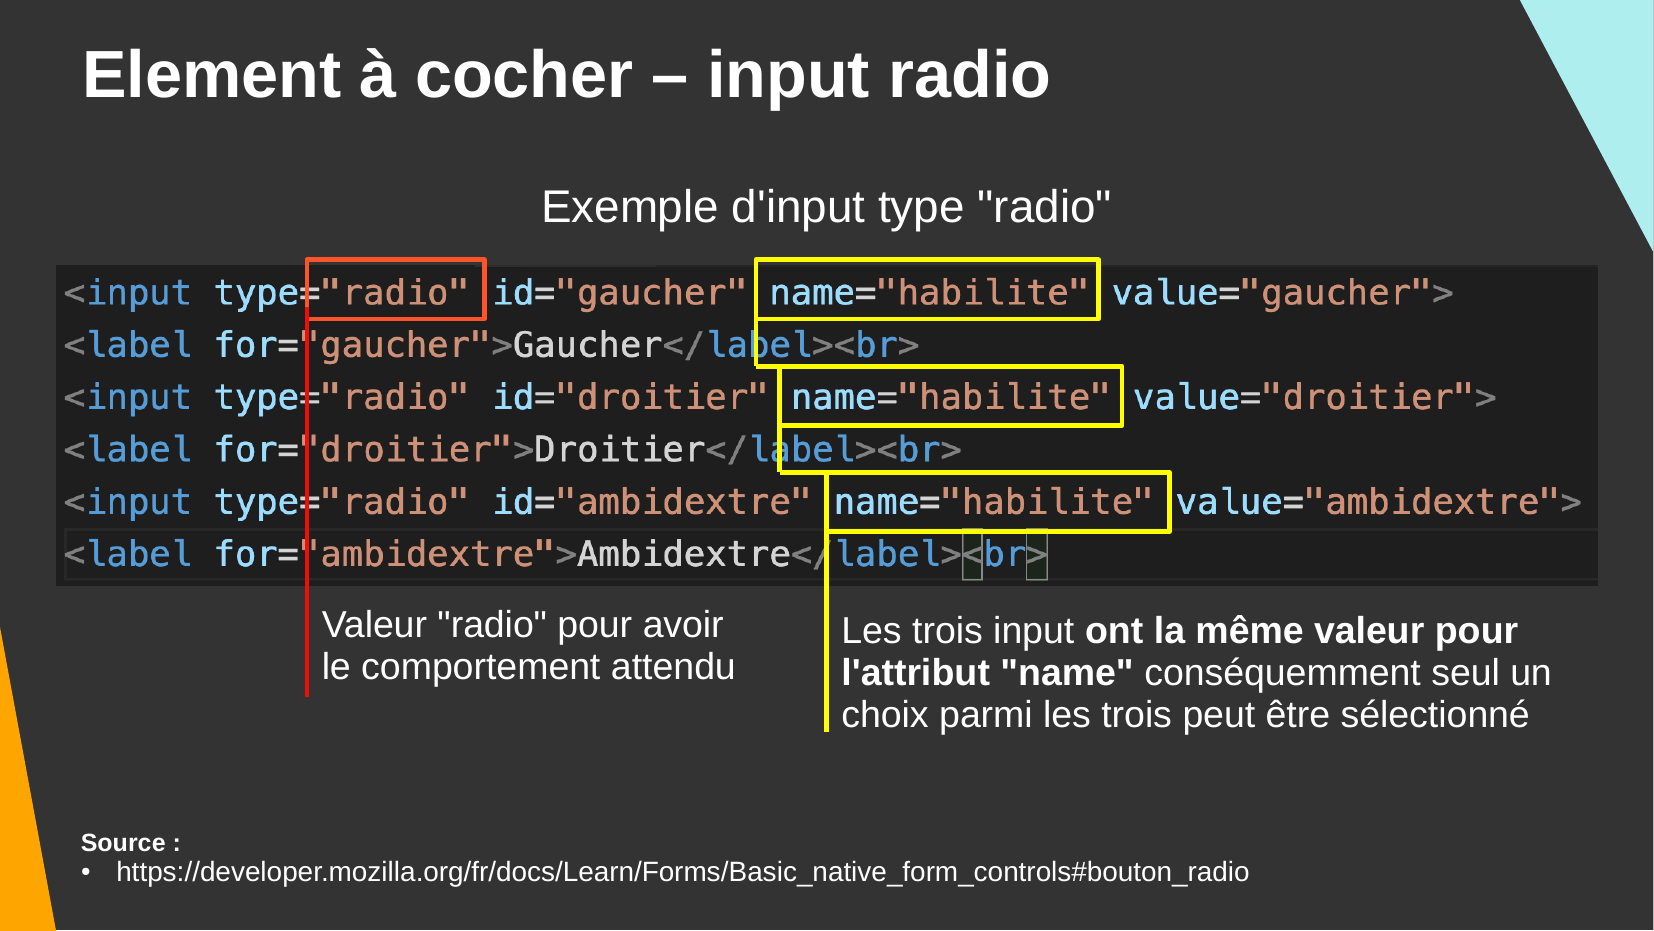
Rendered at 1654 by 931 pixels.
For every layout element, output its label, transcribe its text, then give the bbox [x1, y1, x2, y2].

text_box [0, 627, 57, 931]
title Exemple d'input type "radio" [126, 180, 1527, 233]
picture [56, 265, 305, 586]
picture [309, 265, 482, 317]
picture [309, 265, 824, 586]
title Element à cocher – input radio [82, 37, 1571, 114]
text_box Source : https://developer.mozilla.org/fr/docs/Learn/Forms/Basic_native_form_controls#bouton_radio [66, 820, 1552, 896]
text_box [1519, 0, 1654, 254]
picture [782, 369, 1120, 423]
picture [758, 265, 1096, 317]
text_box Les trois input ont la même valeur pour l'attribut "name" conséquemment seul un choix parmi les trois peut être sélectionné [826, 602, 1607, 745]
picture [829, 475, 1167, 529]
picture [758, 265, 1598, 586]
text_box Valeur "radio" pour avoir le comportement attendu [307, 596, 756, 696]
